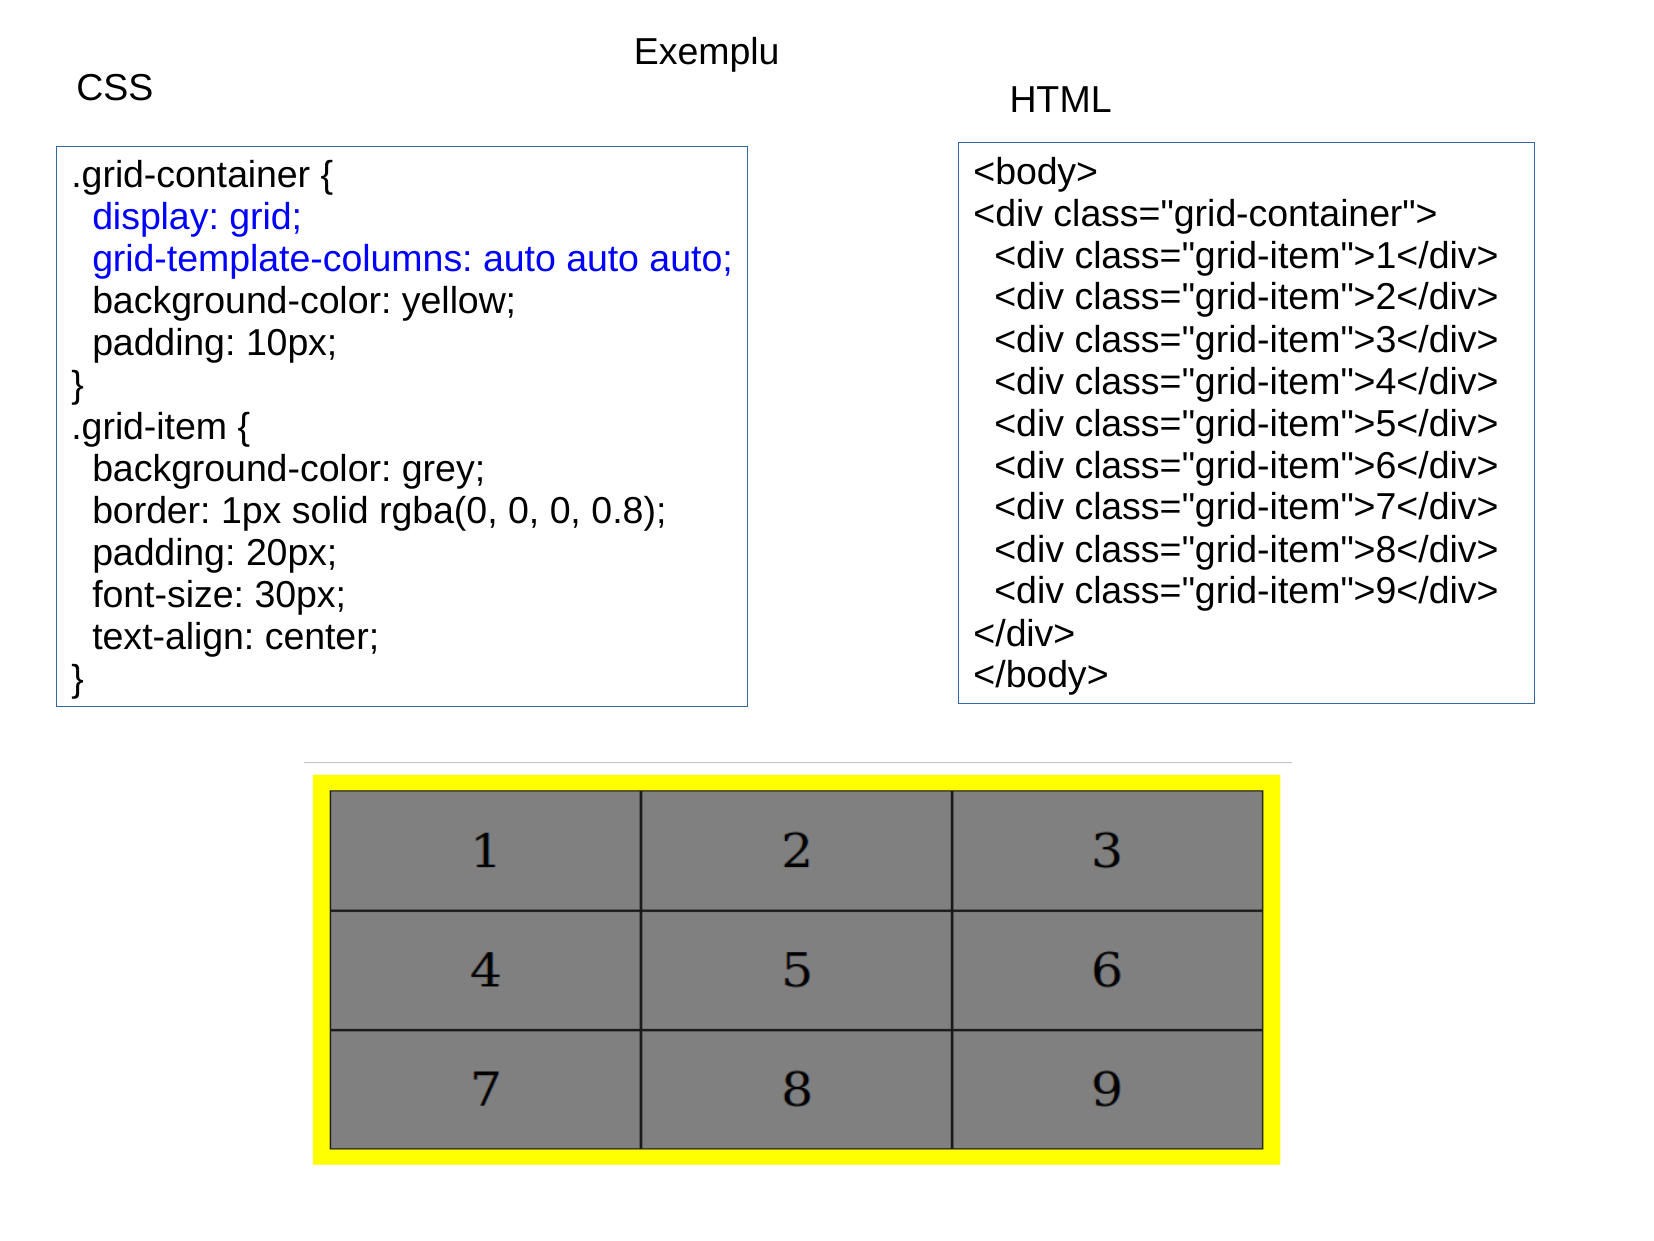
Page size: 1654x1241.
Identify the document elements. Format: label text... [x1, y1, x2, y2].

text_box Exemplu [619, 23, 795, 81]
text_box HTML [994, 71, 1127, 129]
picture [304, 762, 1292, 1185]
text_box CSS [61, 59, 169, 117]
text_box .grid-container { display: grid; grid-template-columns: auto auto auto; background-color: yellow; padding: 10px; } .grid-item { background-color: grey; border: 1px solid rgba(0, 0, 0, 0.8); padding: 20px; font-size: 30px; text-align: center; } [56, 146, 748, 707]
text_box <body> <div class="grid-container"> <div class="grid-item">1</div> <div class="grid-item">2</div> <div class="grid-item">3</div> <div class="grid-item">4</div> <div class="grid-item">5</div> <div class="grid-item">6</div> <div class="grid-item">7</div> <div class="grid-item">8</div> <div class="grid-item">9</div> </div> </body> [958, 142, 1535, 704]
